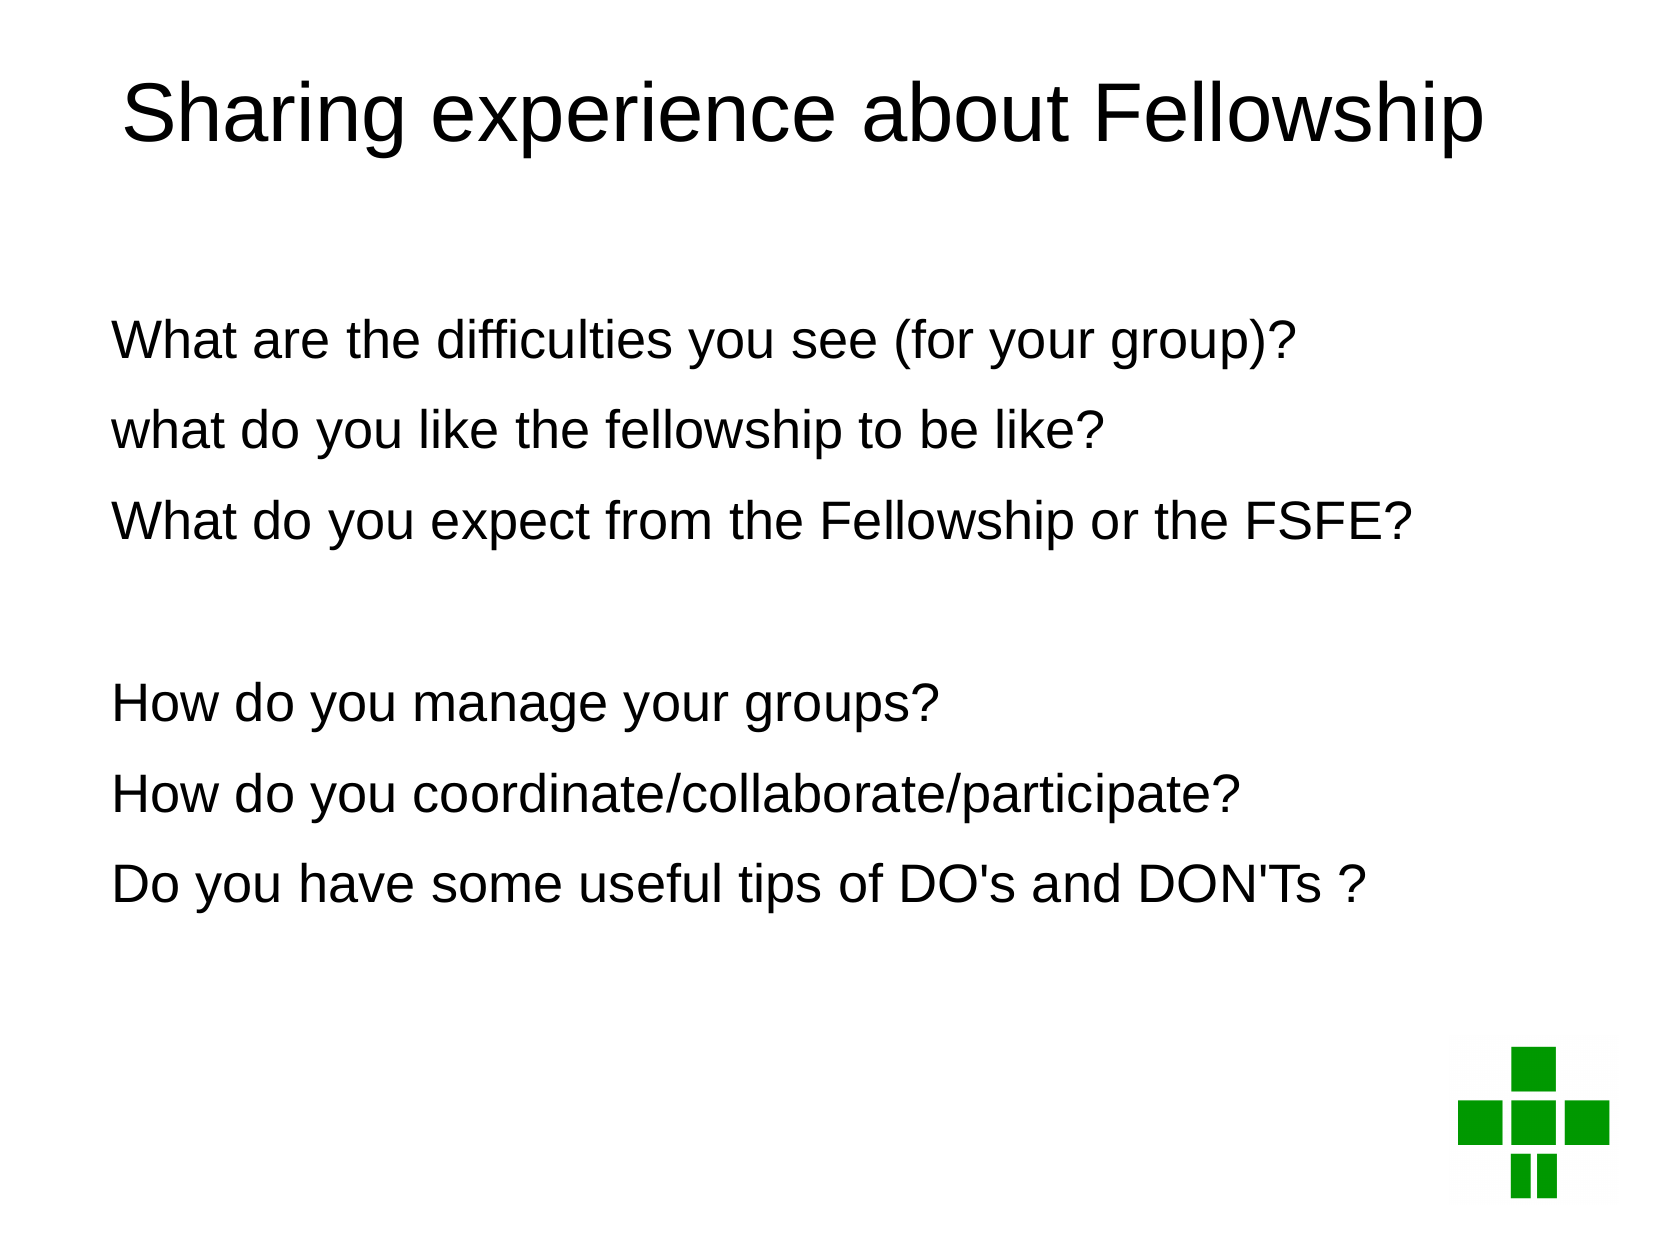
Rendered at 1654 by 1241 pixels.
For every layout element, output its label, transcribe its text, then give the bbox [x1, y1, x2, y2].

text_box Sharing experience about Fellowship [106, 59, 1536, 167]
text_box What are the difficulties you see (for your group)? what do you like the fellowship to be like? What do you expect from the Fellowship or the FSFE? How do you manage your groups? How do you coordinate/collaborate/participate? Do you have some useful tips of DO's and DON'Ts ? [59, 271, 1583, 1123]
picture [1449, 1035, 1619, 1205]
